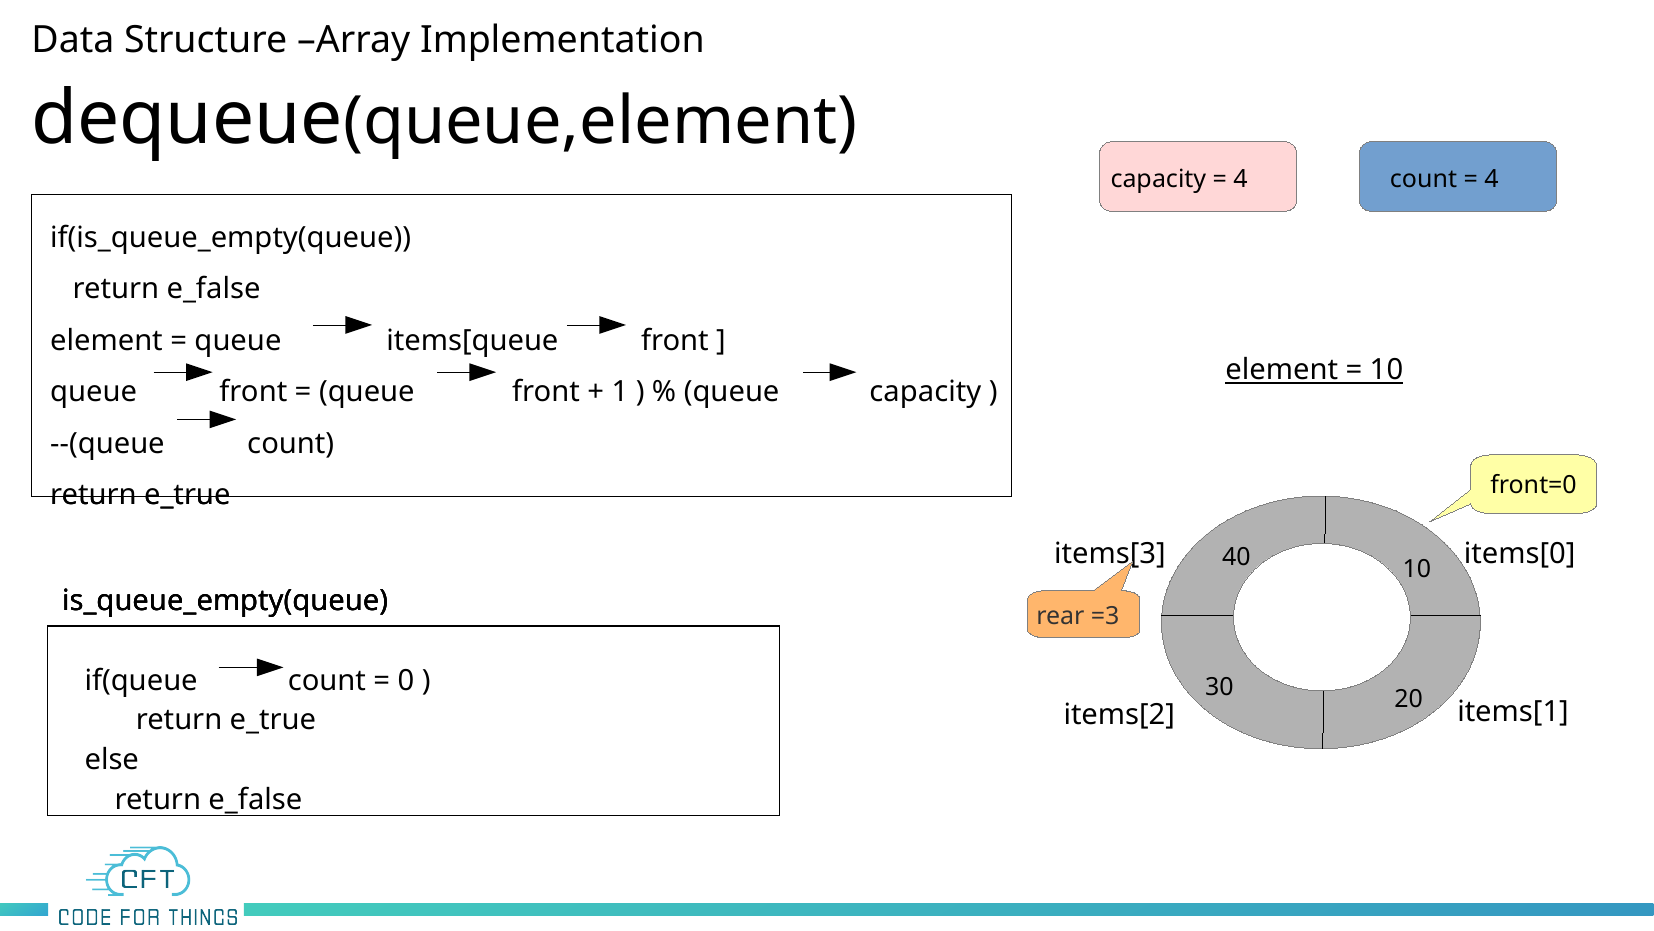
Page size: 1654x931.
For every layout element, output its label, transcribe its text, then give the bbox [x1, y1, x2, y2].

text_box capacity = 4 [1089, 153, 1312, 206]
picture [59, 846, 237, 925]
text_box [1099, 141, 1297, 153]
text_box [158, 793, 166, 807]
text_box element = 10 [1210, 340, 1442, 390]
text_box front=0 [1429, 454, 1597, 522]
text_box 40 [1207, 531, 1270, 576]
text_box [1101, 206, 1295, 212]
text_box 10 [1387, 543, 1450, 588]
text_box [47, 625, 780, 816]
text_box items[2] [1048, 685, 1208, 735]
text_box 20 [1379, 673, 1442, 718]
text_box [130, 795, 138, 800]
text_box rear =3 [1021, 590, 1148, 635]
text_box [1161, 496, 1481, 749]
text_box if(is_queue_empty(queue)) return e_false element = queue items[queue front ] queue front = (queue front + 1 ) % (queue capacity ) --(queue count) return e_true [35, 208, 1028, 523]
text_box [252, 801, 259, 807]
text_box items[1] [1442, 682, 1609, 732]
text_box is_queue_empty(queue) if(queue count = 0 ) return e_true else return e_false [47, 571, 733, 793]
title Data Structure –Array Implementation dequeue(queue,element) [31, 12, 1535, 166]
text_box [212, 795, 220, 800]
text_box [1361, 206, 1555, 212]
text_box 30 [1190, 661, 1253, 706]
text_box [1359, 141, 1557, 153]
text_box [289, 795, 297, 800]
text_box [31, 194, 1012, 497]
text_box items[3] [1039, 524, 1208, 574]
text_box items[0] [1449, 524, 1609, 574]
text_box count = 4 [1349, 153, 1571, 206]
text_box [1094, 561, 1133, 590]
